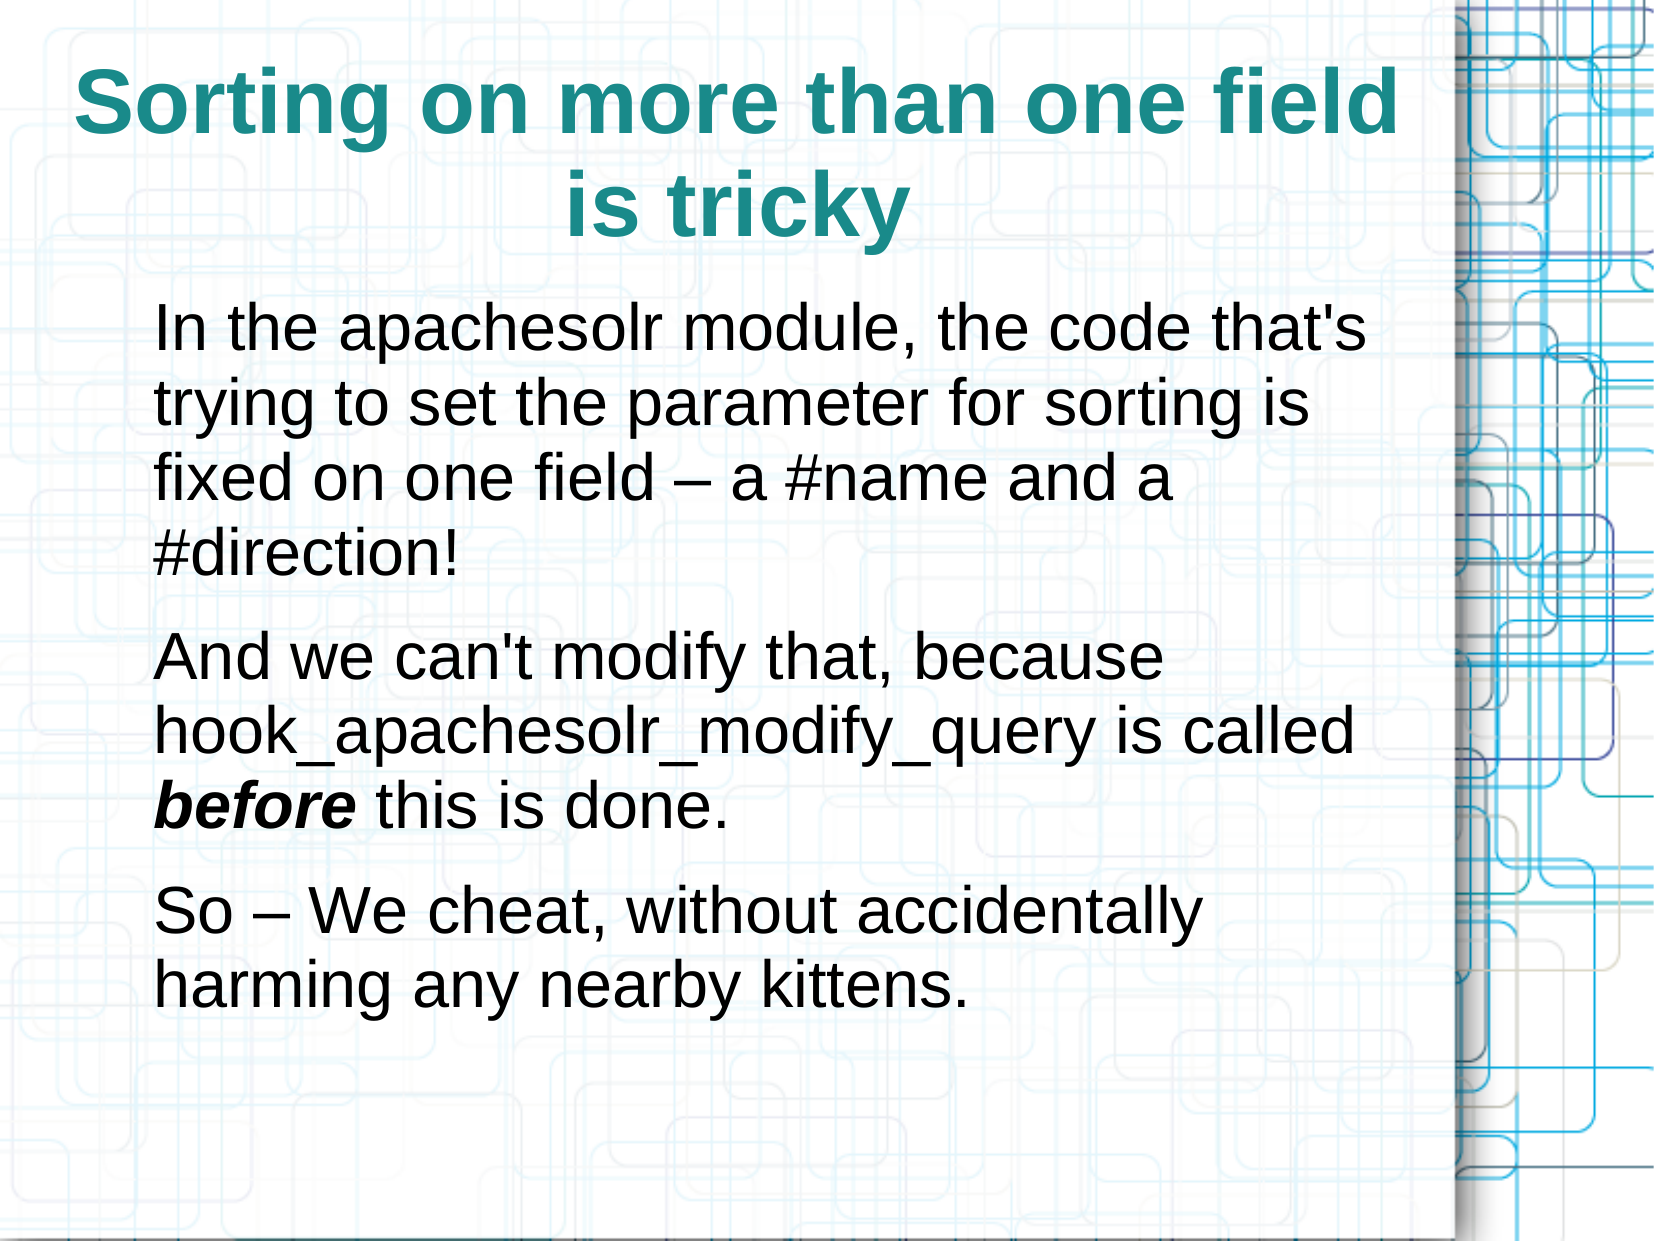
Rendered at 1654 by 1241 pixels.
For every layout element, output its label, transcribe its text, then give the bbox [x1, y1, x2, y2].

title Sorting on more than one field is tricky [59, 50, 1418, 256]
picture [0, 0, 1654, 1241]
list In the apachesolr module, the code that's trying to set the parameter for sorting is fixed on one field – a #name and a #direction! And we can't modify that, because hook_apachesolr_modify_query is called before this is done. So – We cheat, without accidentally harming any nearby kittens. [82, 290, 1418, 1094]
